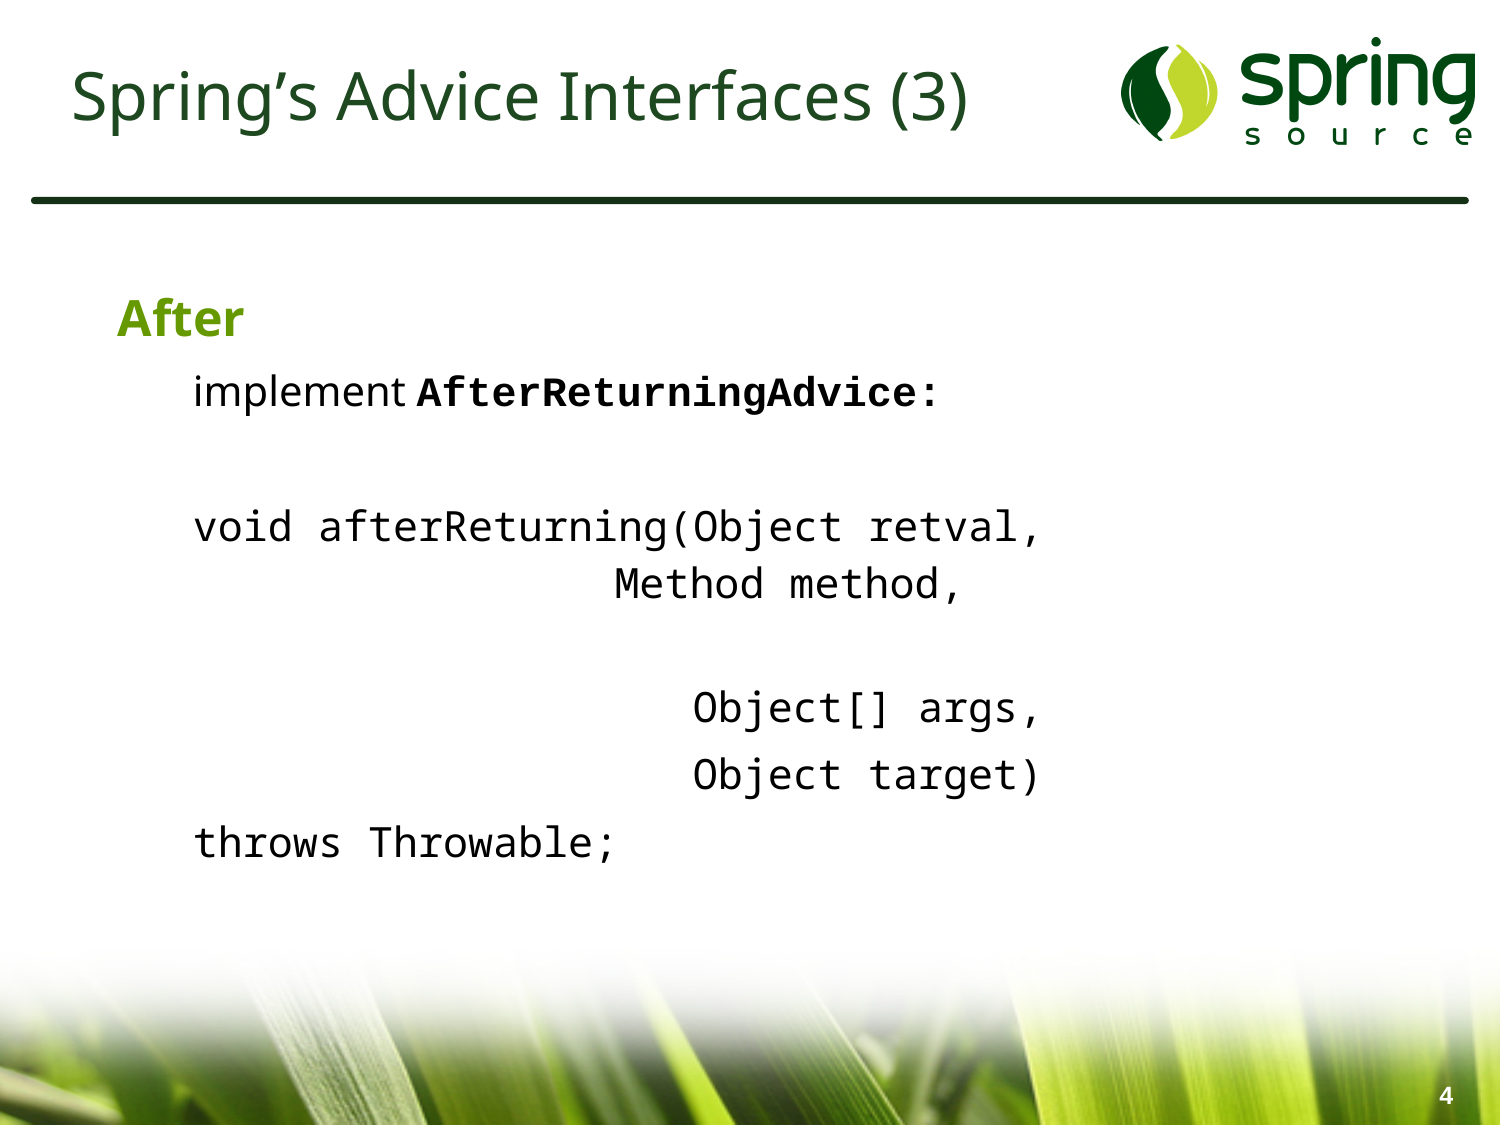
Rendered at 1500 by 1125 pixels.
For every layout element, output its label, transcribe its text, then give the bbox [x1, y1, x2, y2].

picture [0, 944, 1500, 1125]
picture [1121, 37, 1475, 145]
list After implement AfterReturningAdvice: void afterReturning(Object retval, Method method, Object[] args, Object target) throws Throwable; [103, 275, 1394, 938]
title Spring’s Advice Interfaces (3) [56, 13, 1089, 176]
